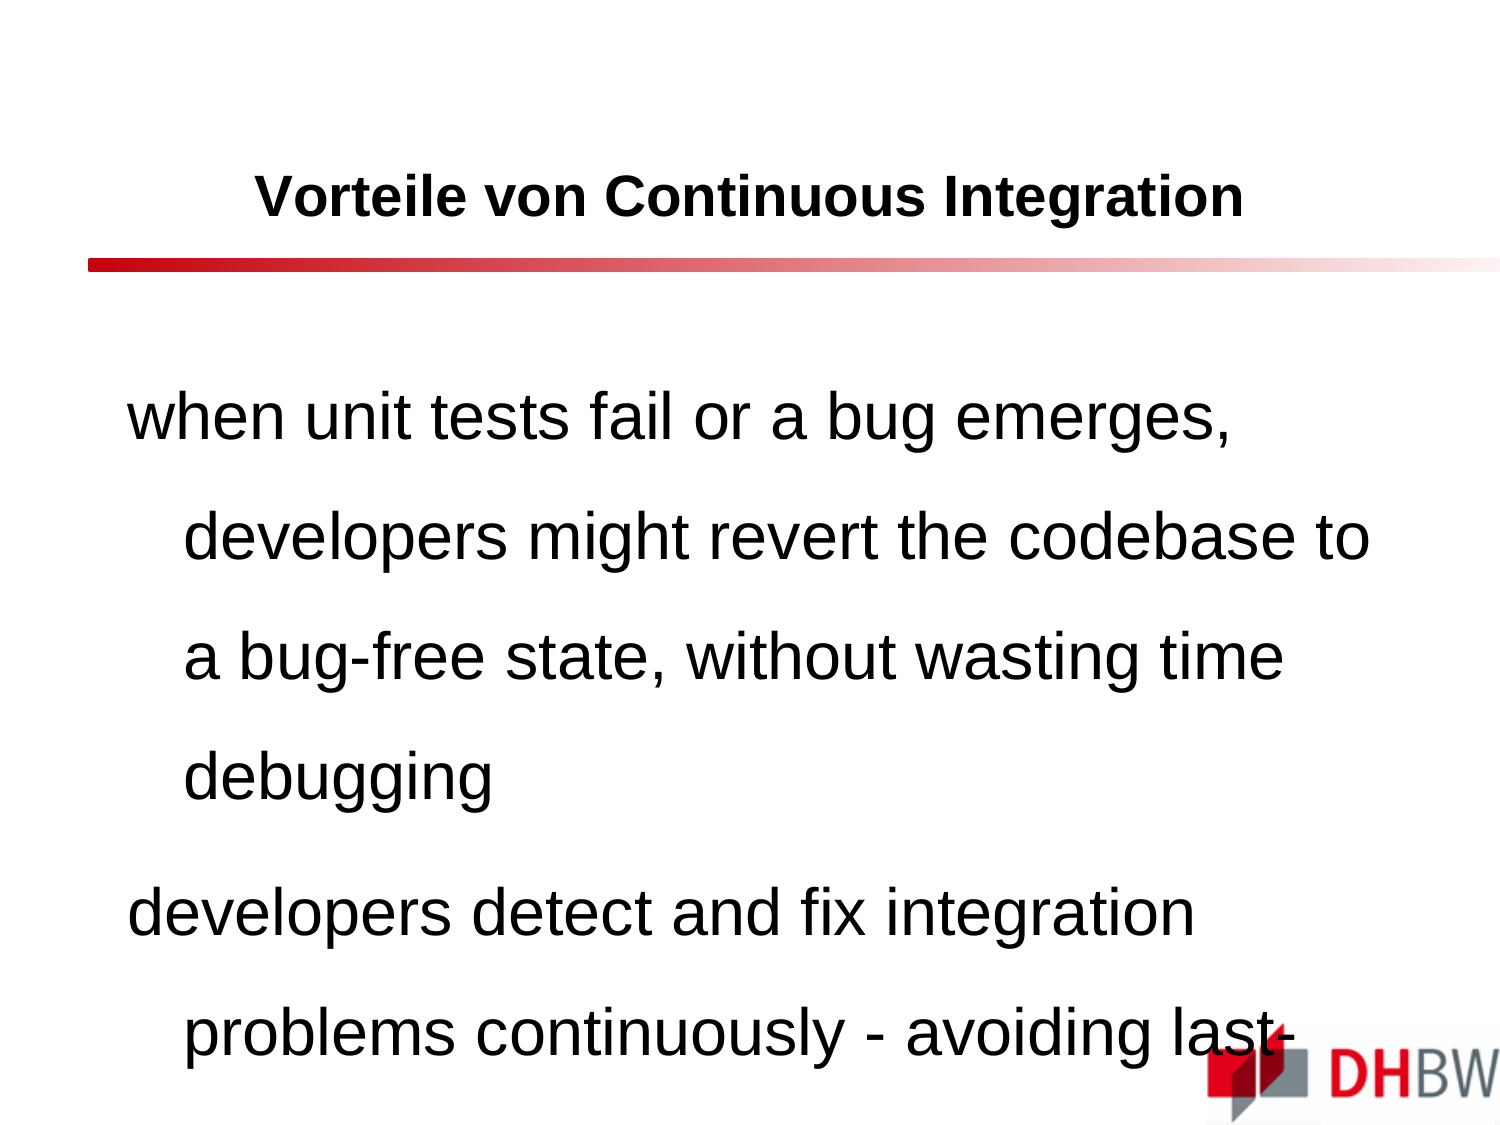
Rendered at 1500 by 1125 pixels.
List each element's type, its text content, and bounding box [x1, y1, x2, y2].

picture [1388, 1021, 1500, 1125]
list when unit tests fail or a bug emerges, developers might revert the codebase to a bug-free state, without wasting time debugging developers detect and fix integration problems continuously - avoiding last-minute chaos at release dates, (when everyone tries to check in their slightly incompatible versions). early warning of broken/incompatible code early warning of conflicting changes [112, 324, 1388, 1125]
title Vorteile von Continuous Integration [112, 20, 1388, 324]
